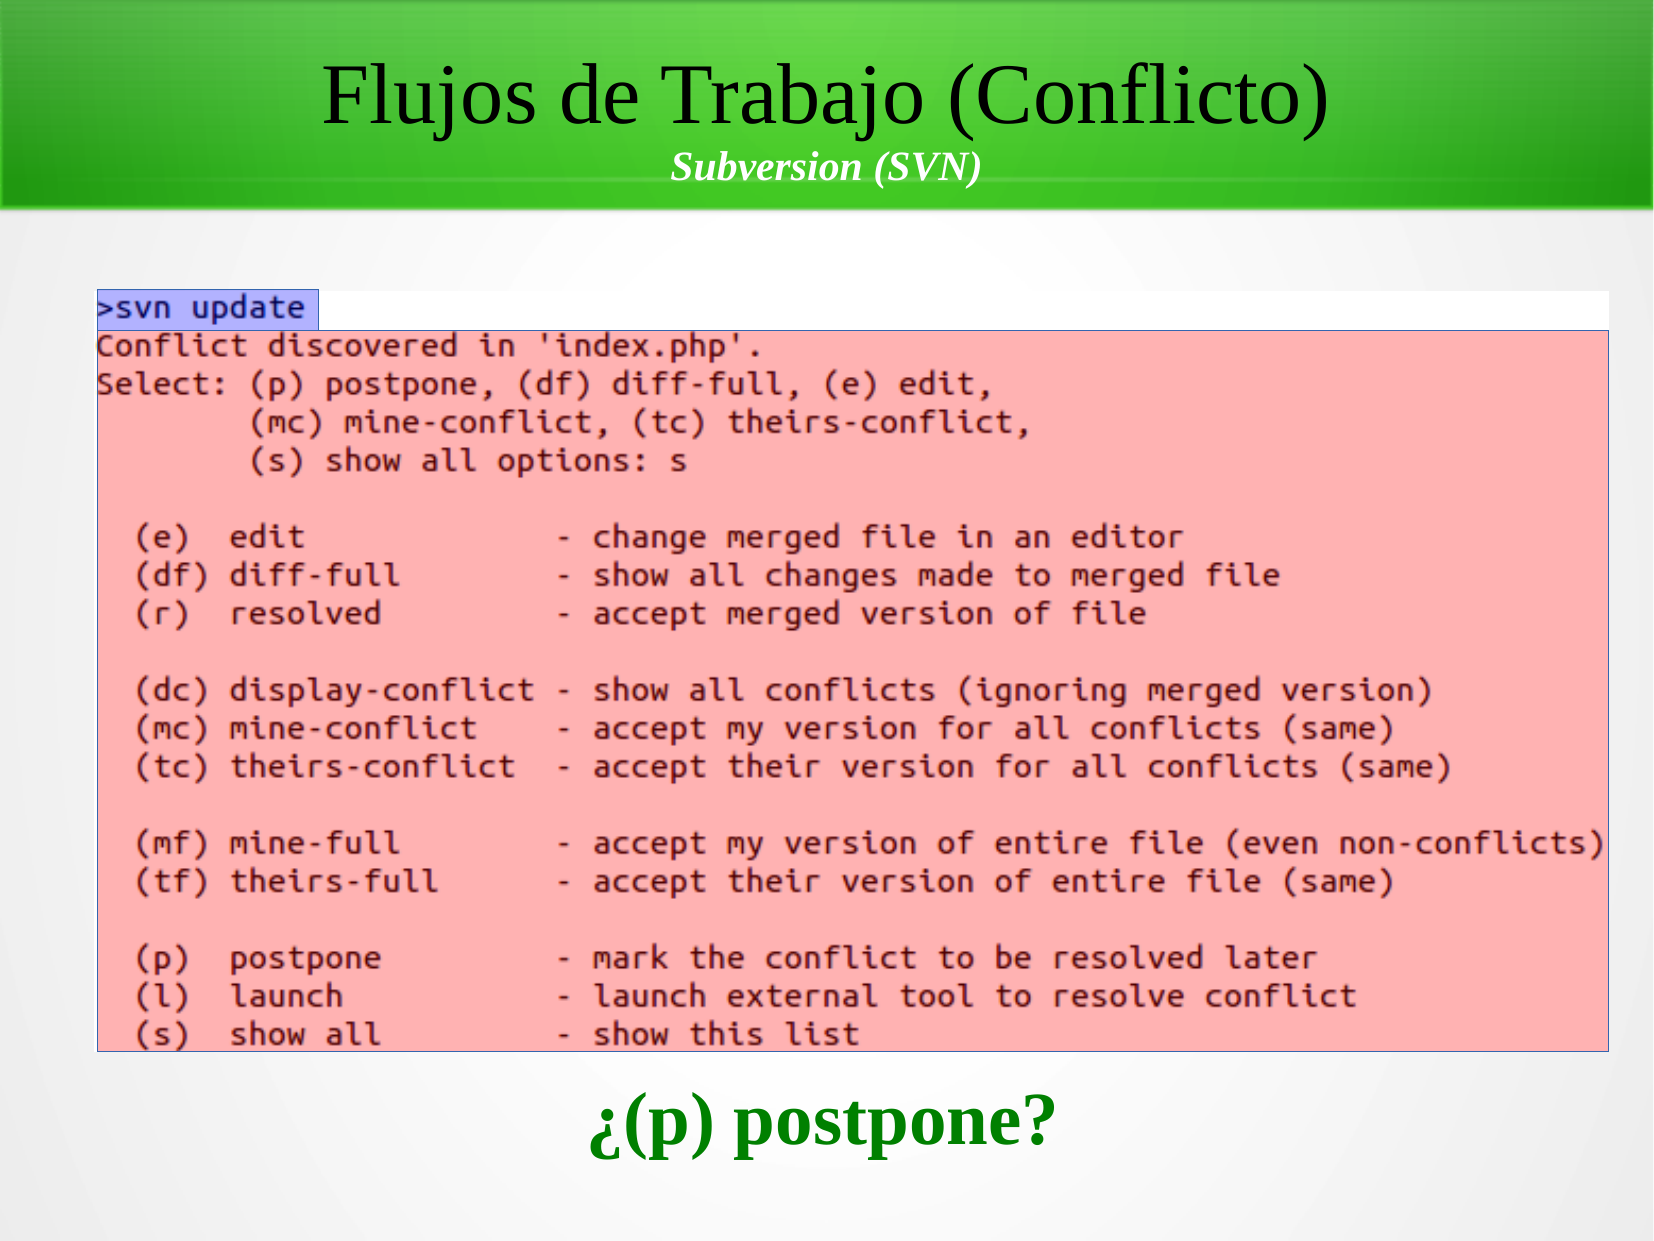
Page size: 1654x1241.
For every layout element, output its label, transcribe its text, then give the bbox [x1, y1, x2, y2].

picture [0, 0, 1654, 1241]
text_box [97, 289, 1609, 1052]
title Flujos de Trabajo (Conflicto) Subversion (SVN) [82, 46, 1571, 190]
text_box ¿(p) postpone? [199, 1070, 1465, 1169]
